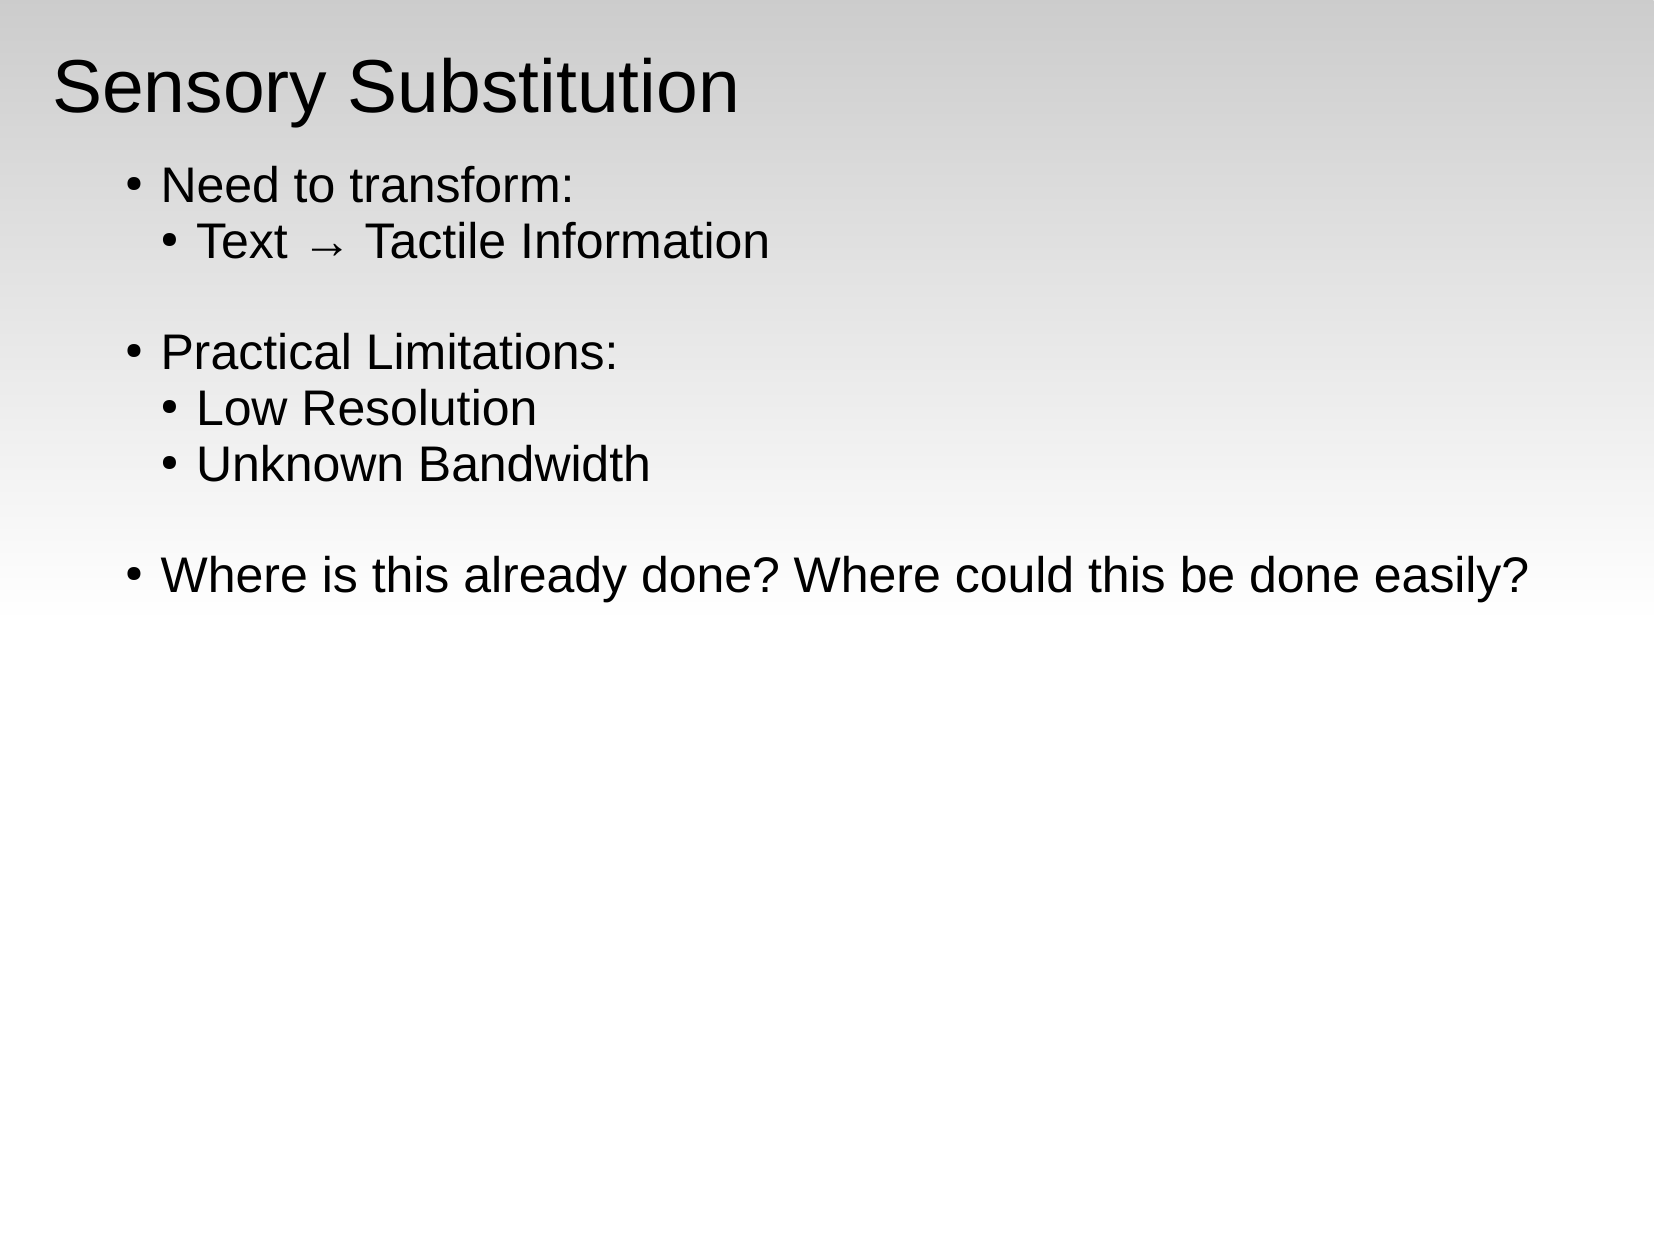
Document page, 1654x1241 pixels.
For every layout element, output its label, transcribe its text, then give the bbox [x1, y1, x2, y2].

text_box Sensory Substitution [37, 37, 755, 137]
text_box Need to transform: Text → Tactile Information Practical Limitations: Low Resolution Unknown Bandwidth Where is this already done? Where could this be done easily? [75, 150, 1576, 1163]
